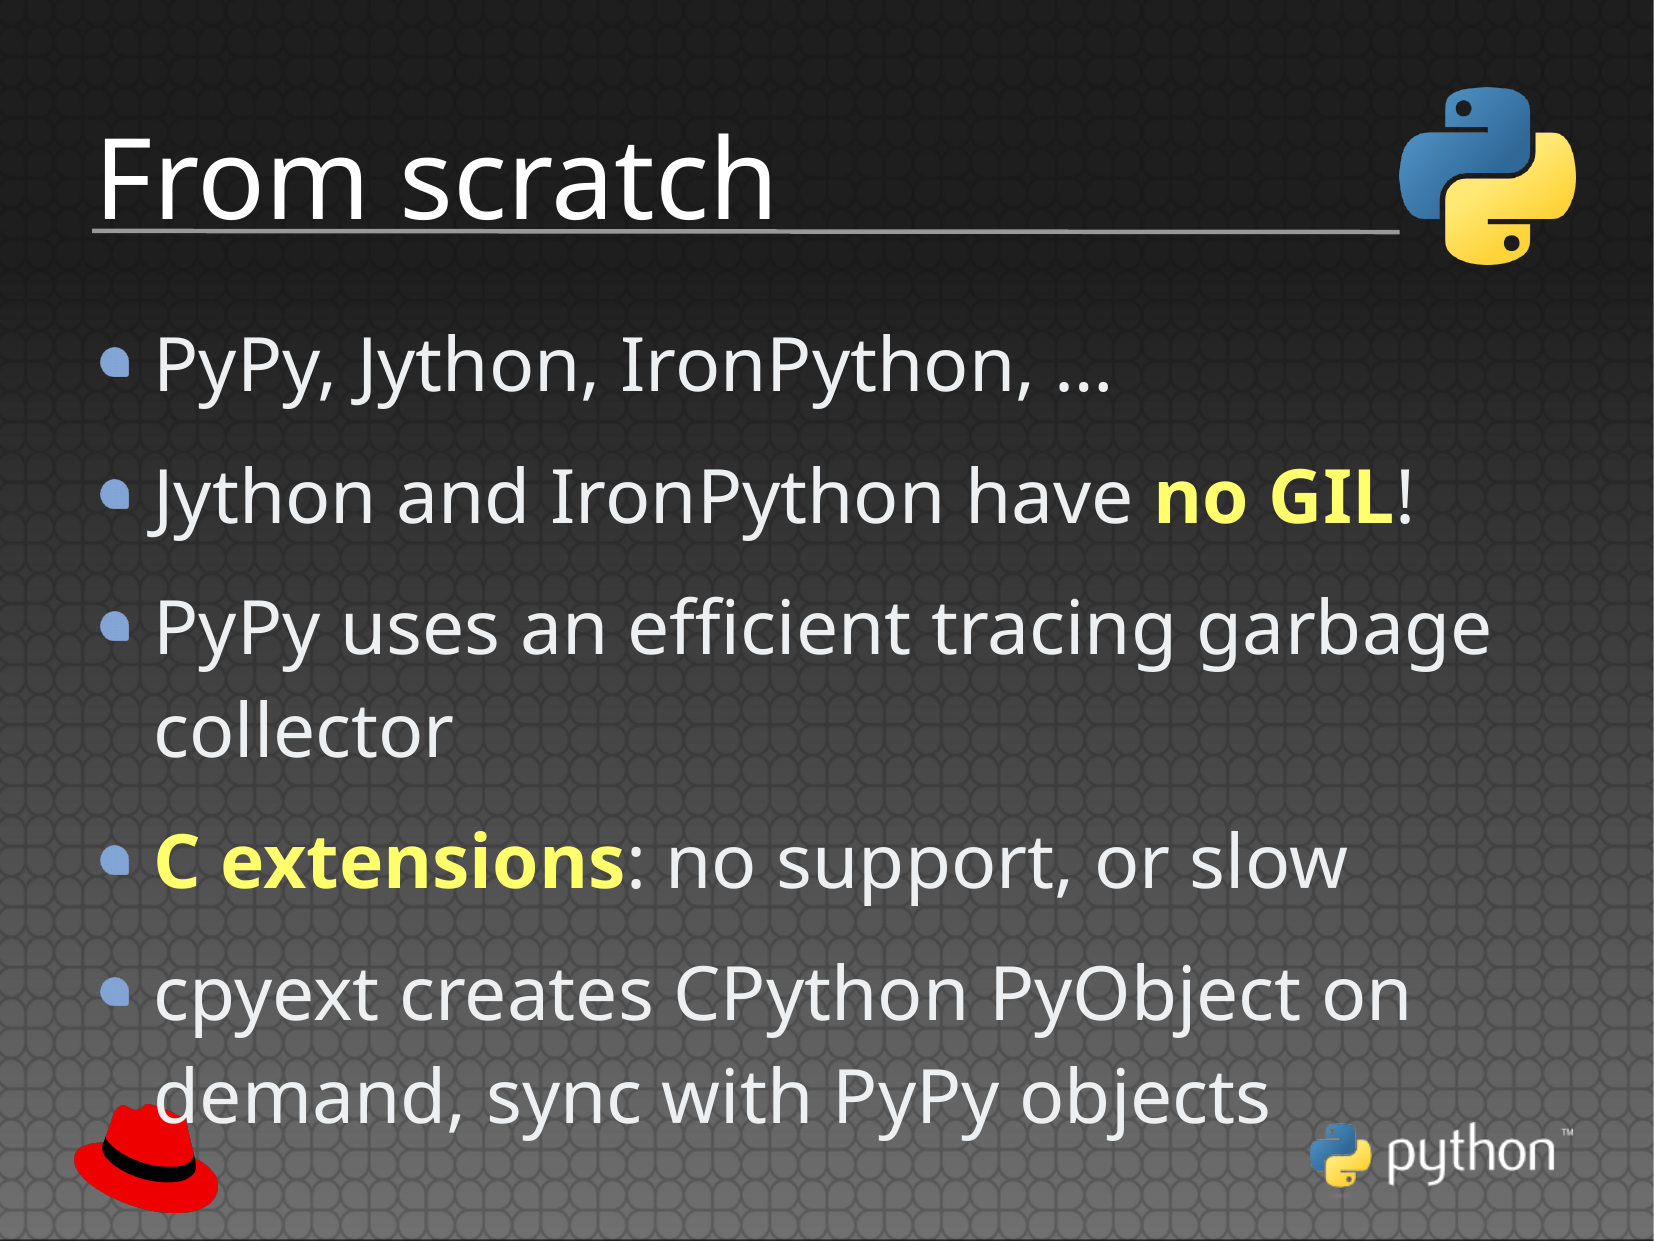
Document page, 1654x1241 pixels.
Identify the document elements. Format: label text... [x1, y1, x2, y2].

title From scratch [94, 100, 1426, 251]
list PyPy, Jython, IronPython, … Jython and IronPython have no GIL! PyPy uses an efficient tracing garbage collector C extensions: no support, or slow cpyext creates CPython PyObject on demand, sync with PyPy objects [82, 311, 1571, 1051]
picture [0, 0, 1654, 1241]
